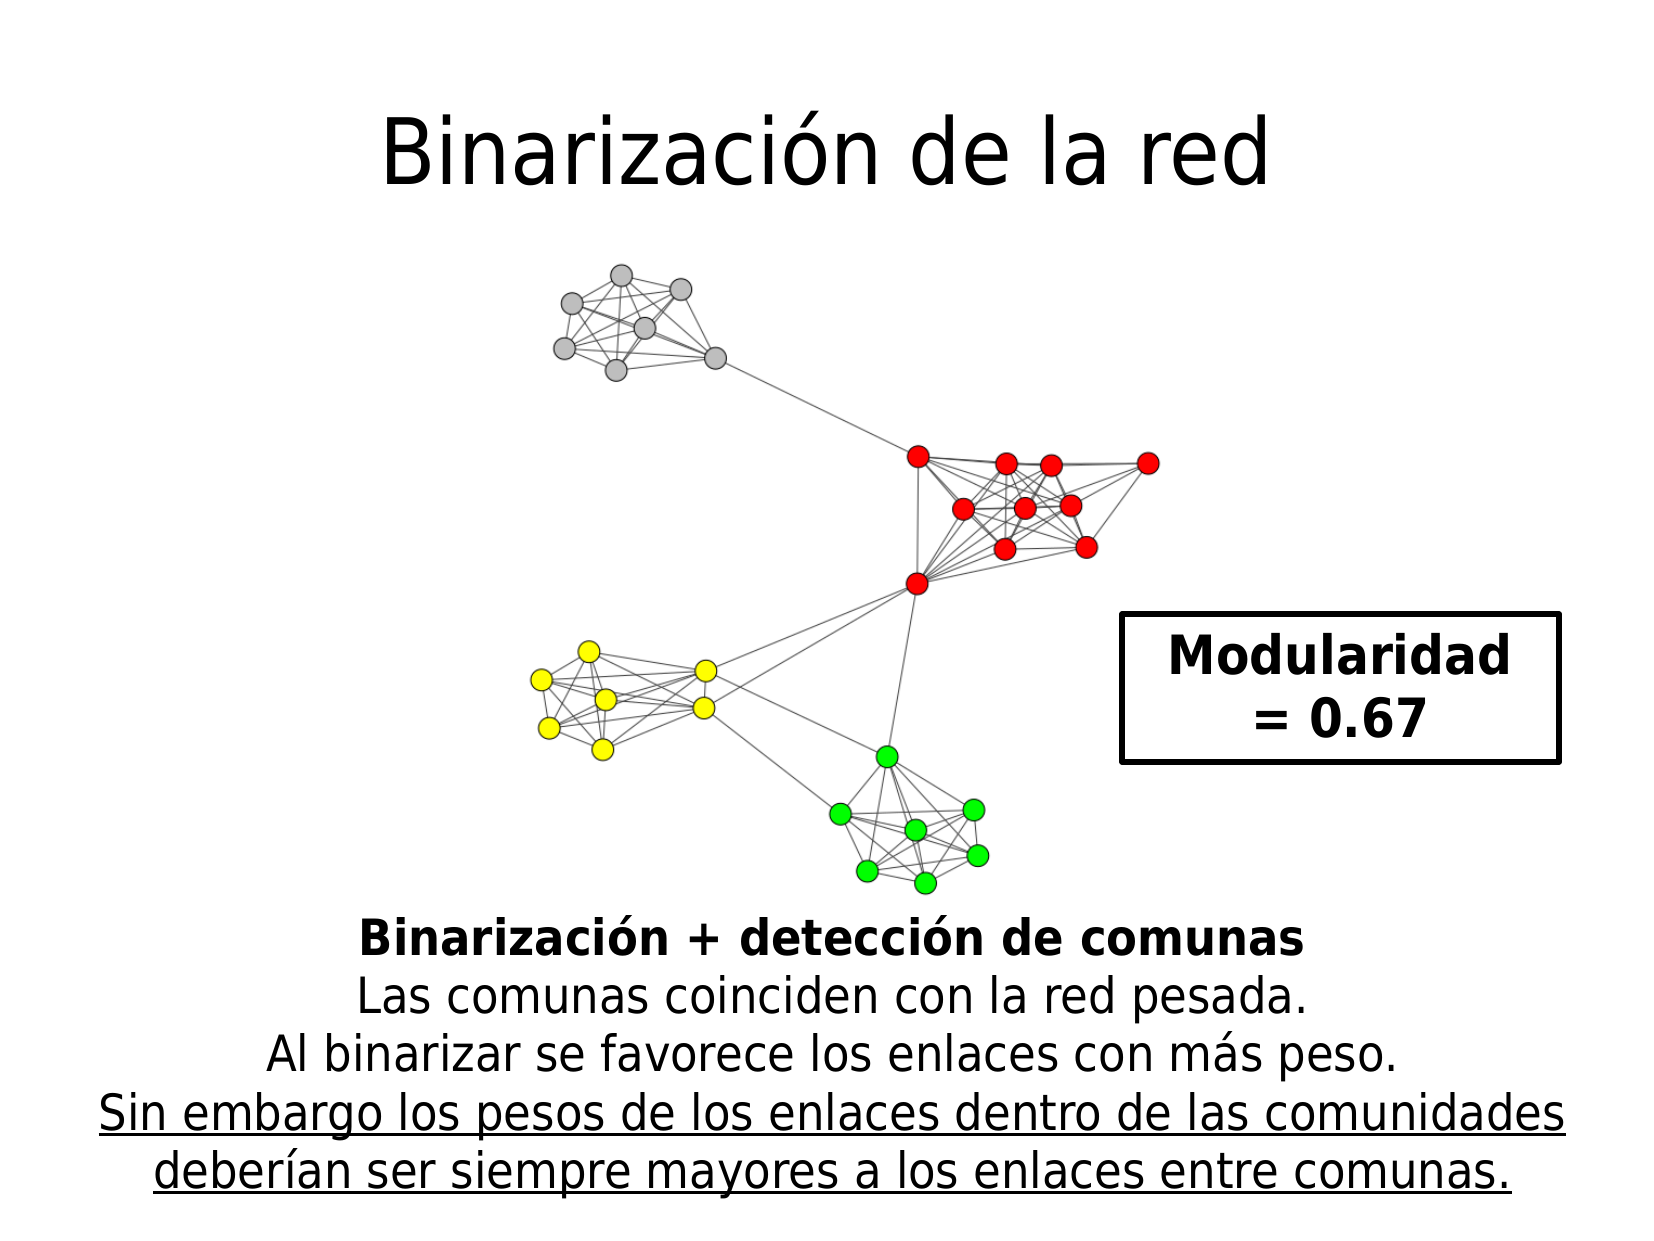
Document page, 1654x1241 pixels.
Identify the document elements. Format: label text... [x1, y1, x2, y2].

text_box Modularidad = 0.67 [1122, 614, 1560, 762]
text_box Binarización + detección de comunas Las comunas coinciden con la red pesada. Al binarizar se favorece los enlaces con más peso. Sin embargo los pesos de los enlaces dentro de las comunidades deberían ser siempre mayores a los enlaces entre comunas. [82, 901, 1583, 1210]
picture [520, 257, 1170, 901]
title Binarización de la red [82, 49, 1571, 257]
